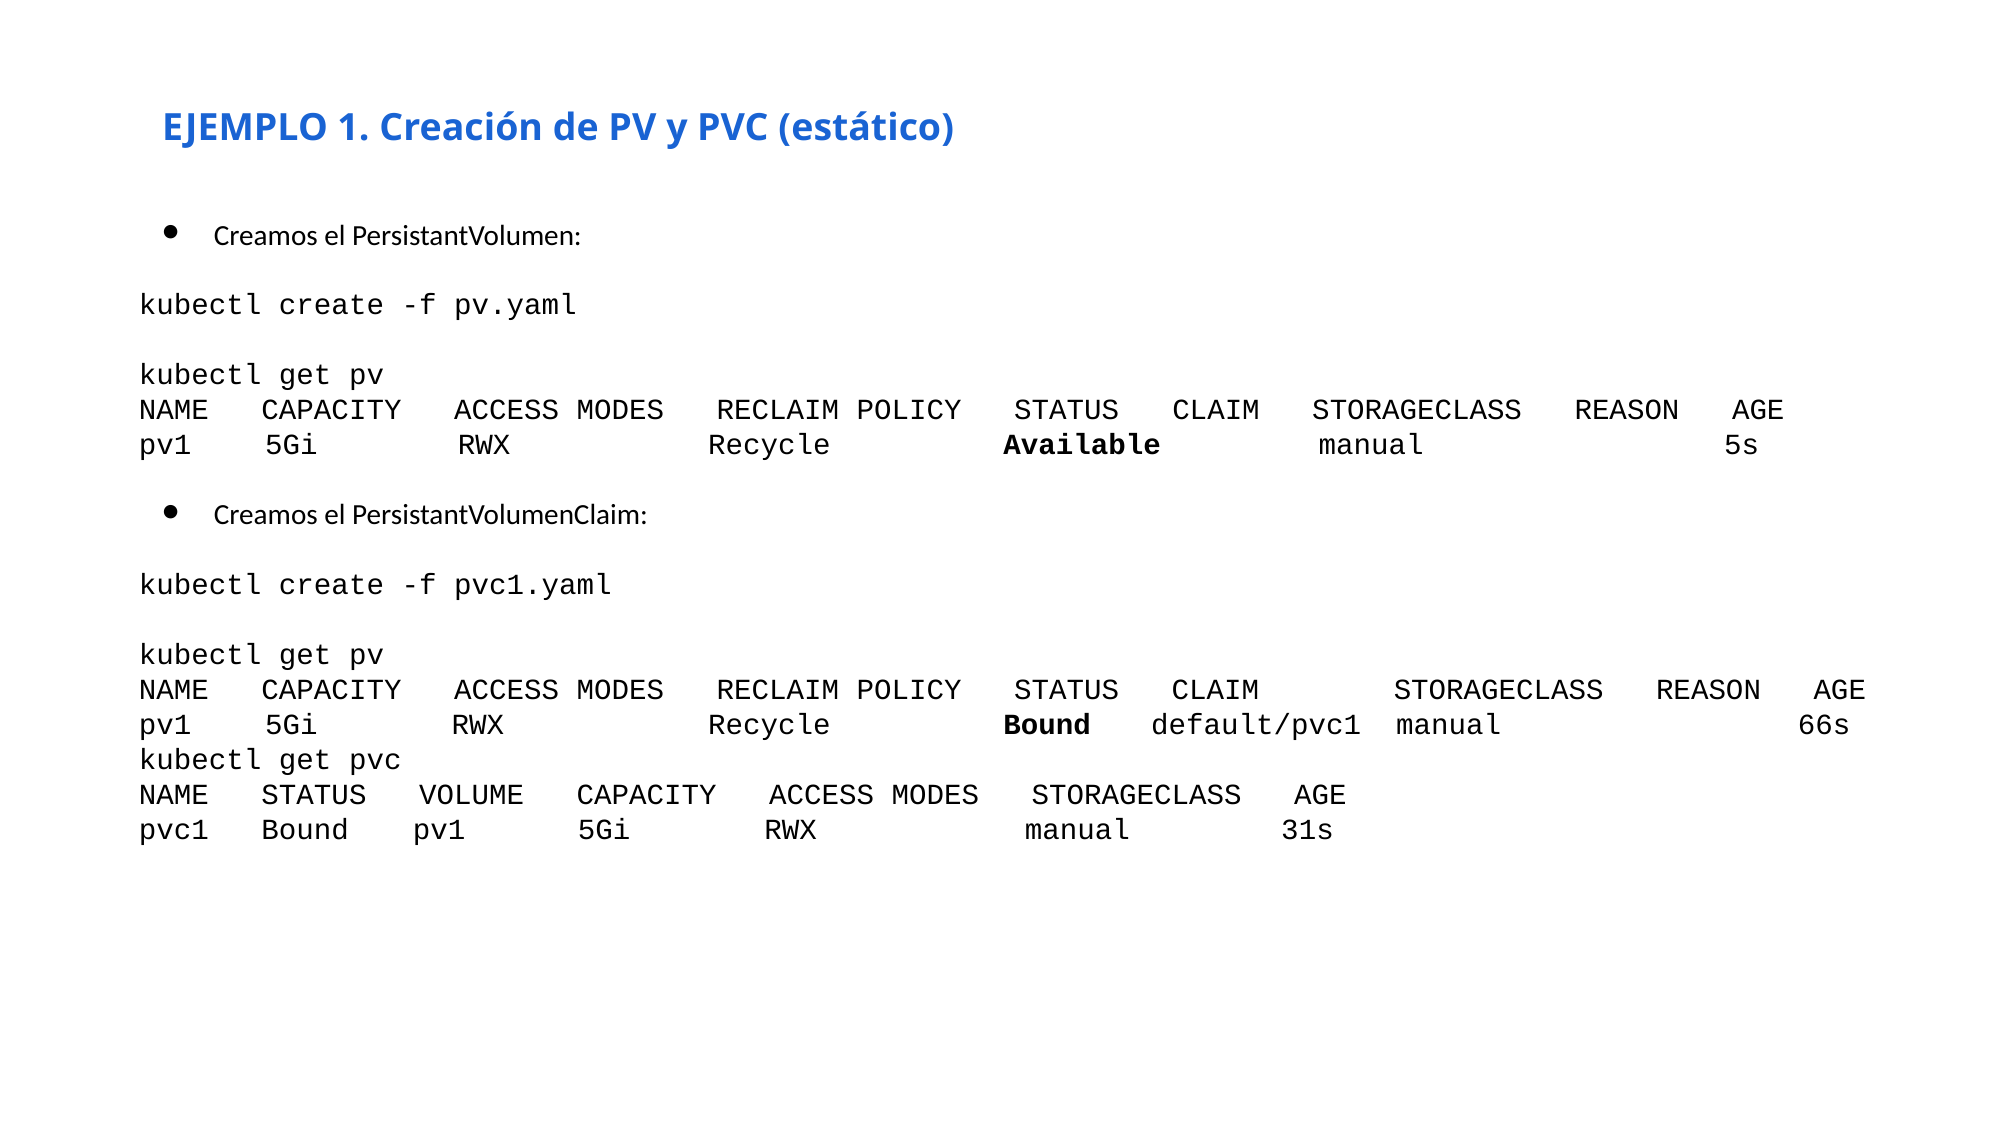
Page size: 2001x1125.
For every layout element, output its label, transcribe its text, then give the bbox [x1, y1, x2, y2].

text_box Creamos el PersistantVolumen: kubectl create -f pv.yaml kubectl get pv NAME CAPACITY ACCESS MODES RECLAIM POLICY STATUS CLAIM STORAGECLASS REASON AGE pv1 5Gi RWX Recycle Available manual 5s Creamos el PersistantVolumenClaim: kubectl create -f pvc1.yaml kubectl get pv NAME CAPACITY ACCESS MODES RECLAIM POLICY STATUS CLAIM STORAGECLASS REASON AGE pv1 5Gi RWX Recycle Bound default/pvc1 manual 66s kubectl get pvc NAME STATUS VOLUME CAPACITY ACCESS MODES STORAGECLASS AGE pvc1 Bound pv1 5Gi RWX manual 31s [123, 200, 1905, 675]
text_box EJEMPLO 1. Creación de PV y PVC (estático) [161, 100, 955, 152]
